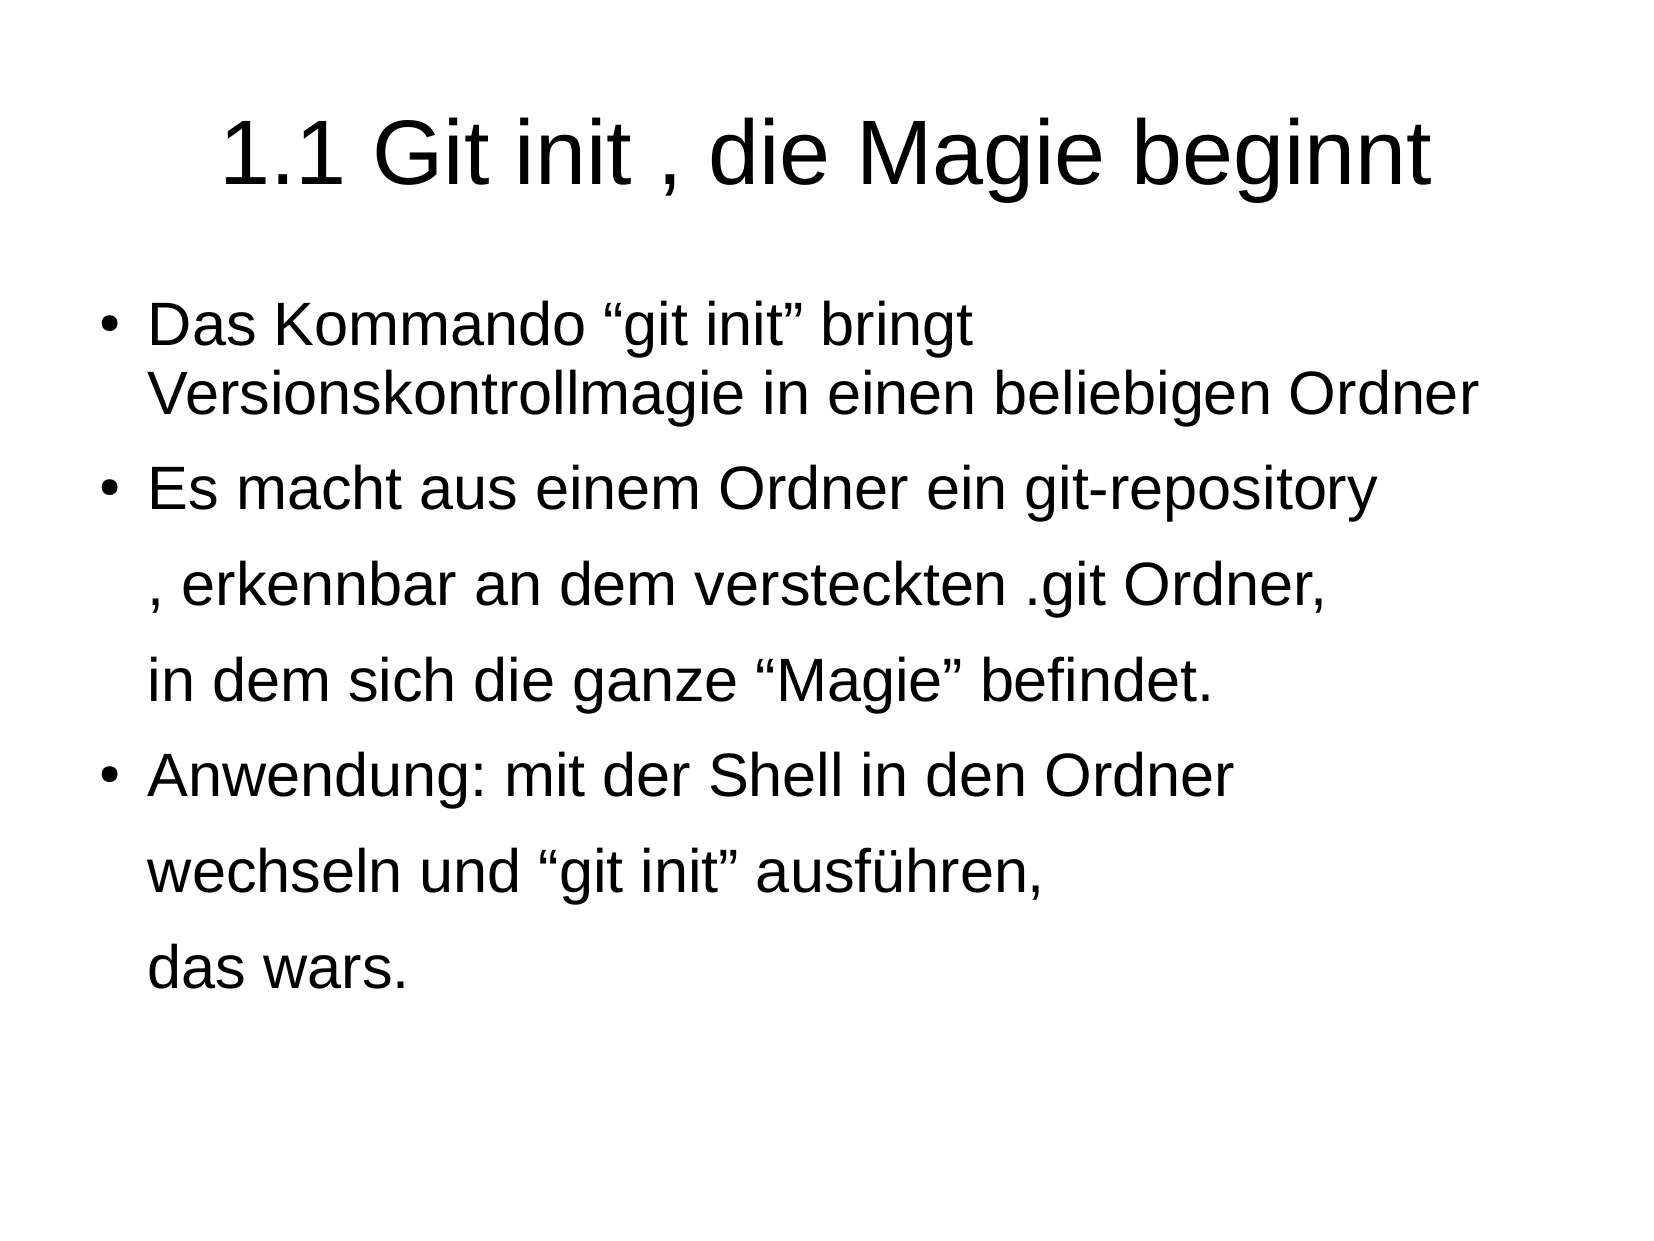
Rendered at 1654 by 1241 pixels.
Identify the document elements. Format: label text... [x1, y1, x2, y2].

title 1.1 Git init , die Magie beginnt [82, 49, 1571, 257]
list Das Kommando “git init” bringt Versionskontrollmagie in einen beliebigen Ordner Es macht aus einem Ordner ein git-repository , erkennbar an dem versteckten .git Ordner, in dem sich die ganze “Magie” befindet. Anwendung: mit der Shell in den Ordner wechseln und “git init” ausführen, das wars. [82, 290, 1538, 1010]
